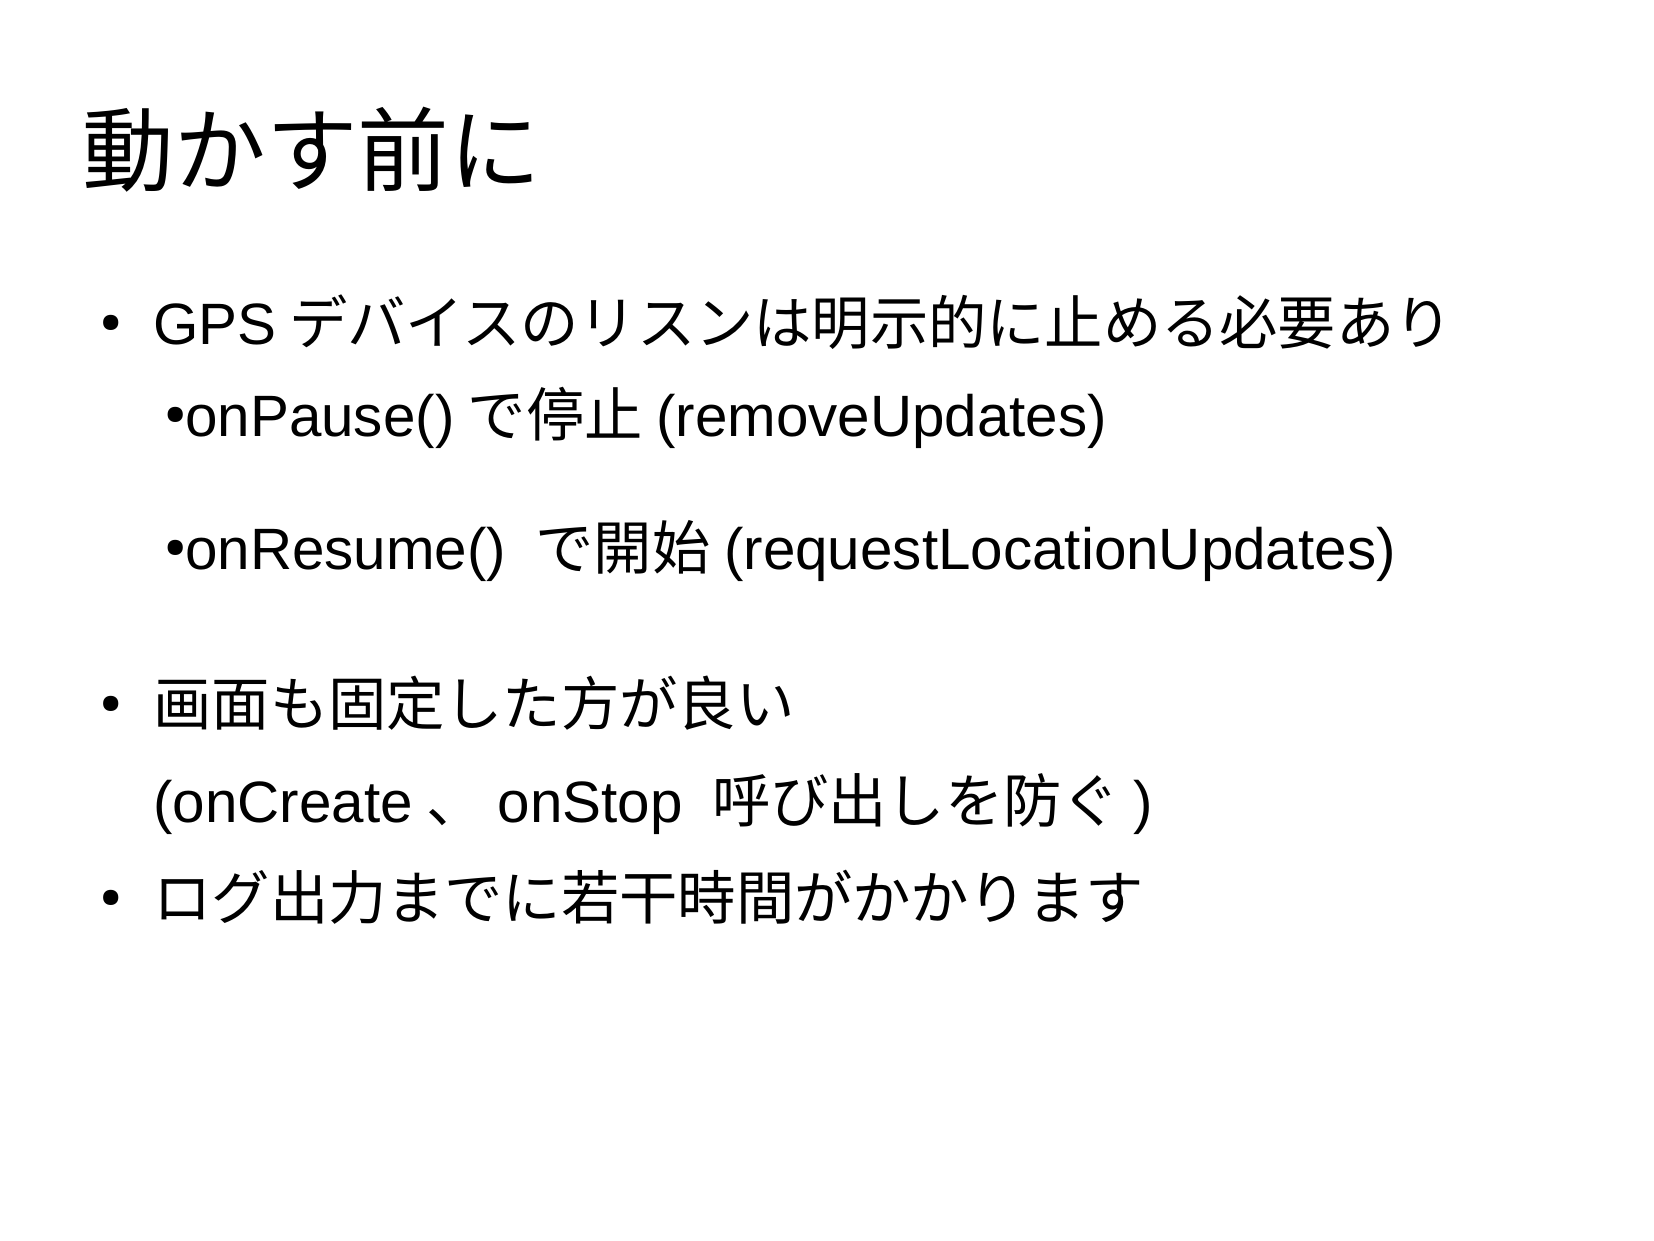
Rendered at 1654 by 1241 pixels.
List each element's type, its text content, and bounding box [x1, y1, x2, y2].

list GPSデバイスのリスンは明示的に止める必要あり 画面も固定した方が良い (onCreate、onStop 呼び出しを防ぐ) ログ出力までに若干時間がかかります [82, 290, 1571, 1109]
text_box onPause()で停止(removeUpdates) onResume() で開始(requestLocationUpdates) [150, 375, 1463, 638]
title 動かす前に [82, 56, 1571, 250]
